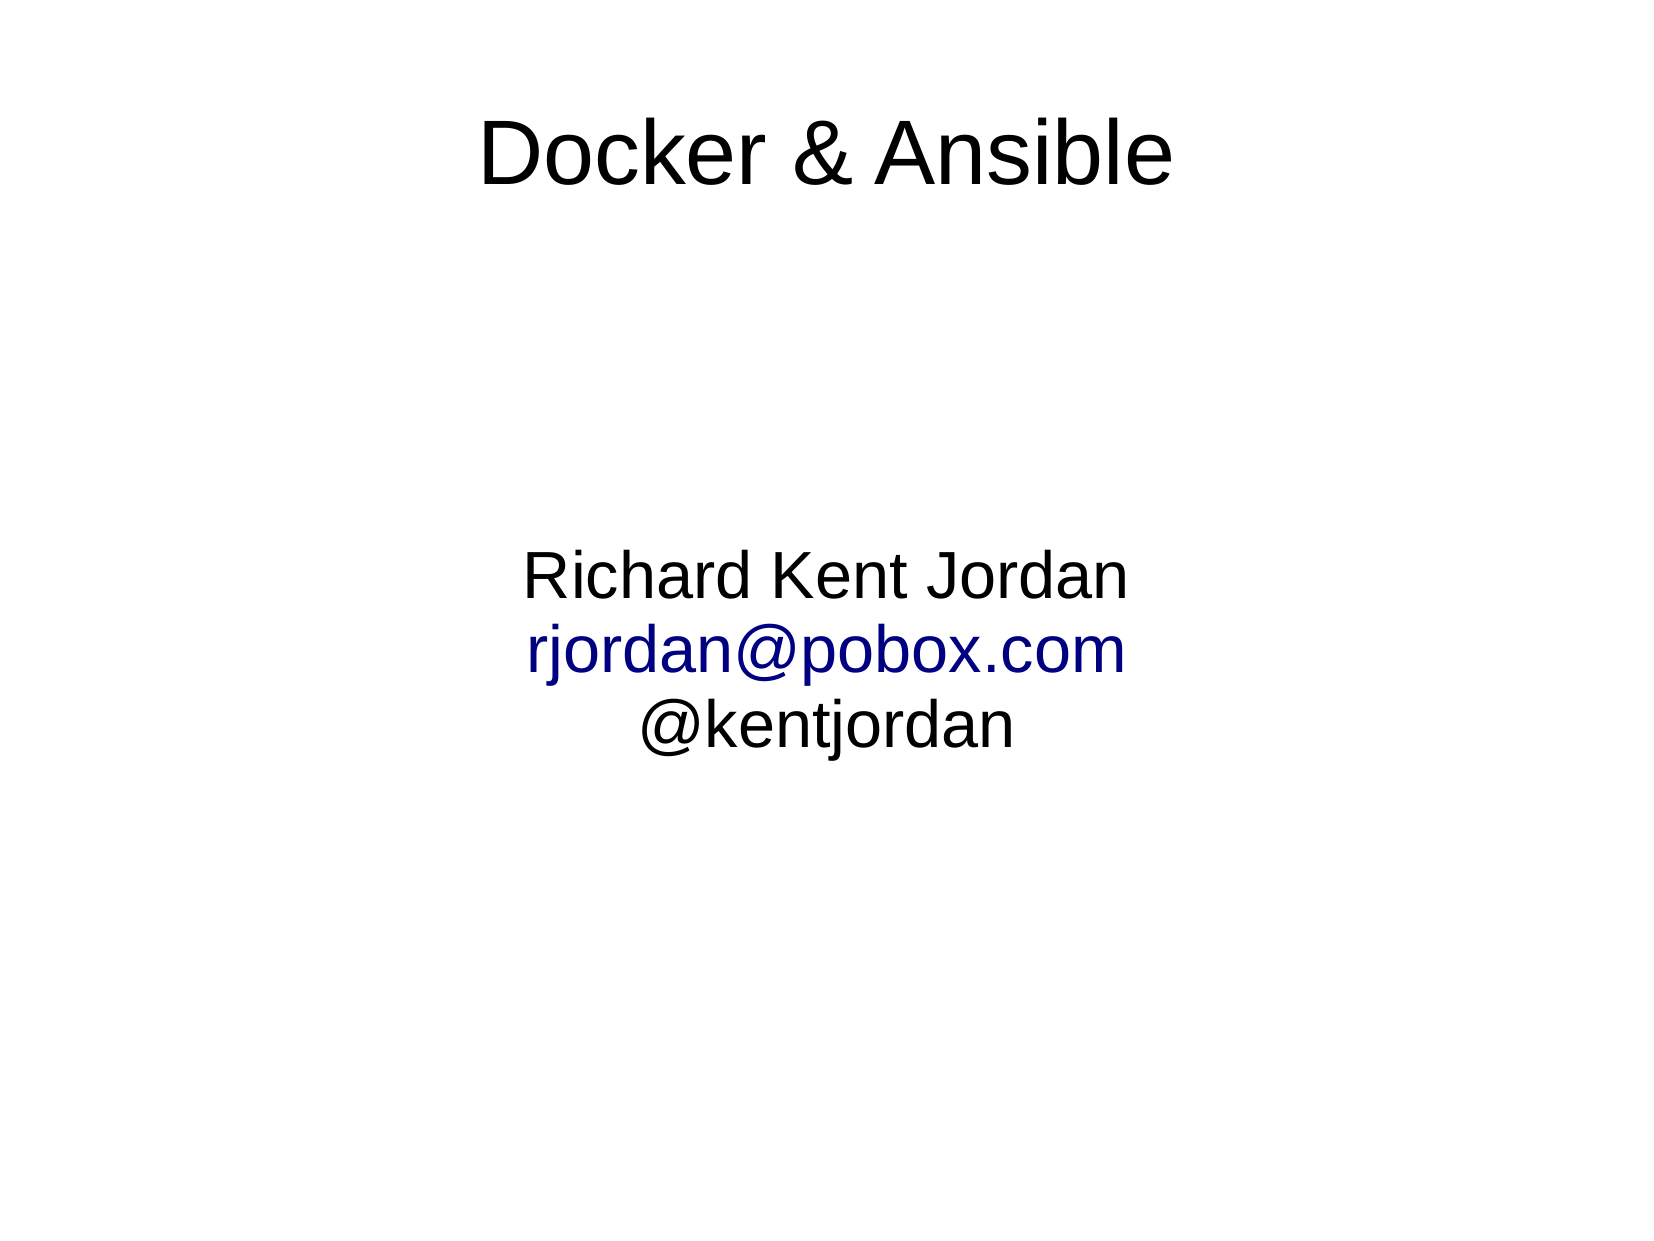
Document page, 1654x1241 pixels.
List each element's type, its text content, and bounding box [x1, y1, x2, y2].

subtitle Richard Kent Jordan rjordan@pobox.com @kentjordan [82, 290, 1571, 1010]
title Docker & Ansible [82, 49, 1571, 257]
